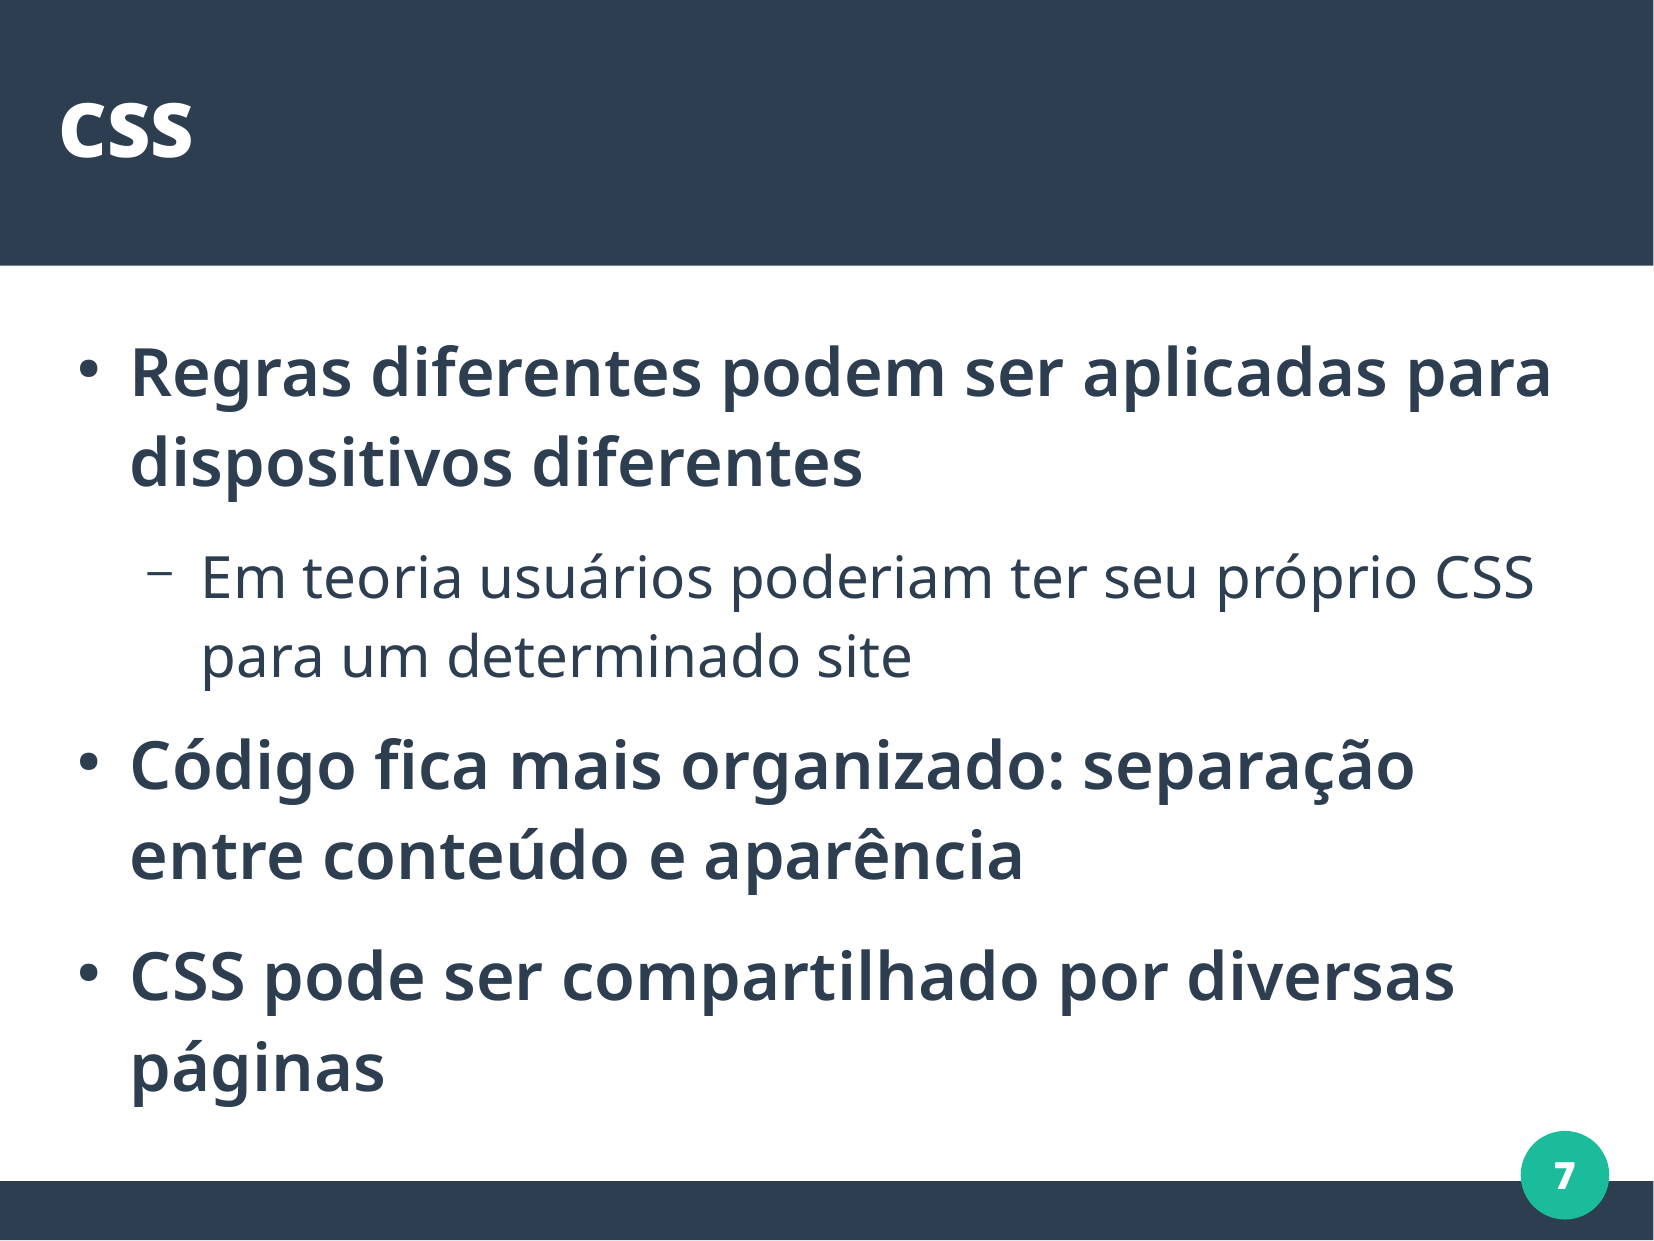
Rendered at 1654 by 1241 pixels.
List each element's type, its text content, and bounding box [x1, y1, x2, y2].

title CSS [59, 49, 1595, 207]
list Regras diferentes podem ser aplicadas para dispositivos diferentes Em teoria usuários poderiam ter seu próprio CSS para um determinado site Código fica mais organizado: separação entre conteúdo e aparência CSS pode ser compartilhado por diversas páginas [59, 324, 1595, 1152]
